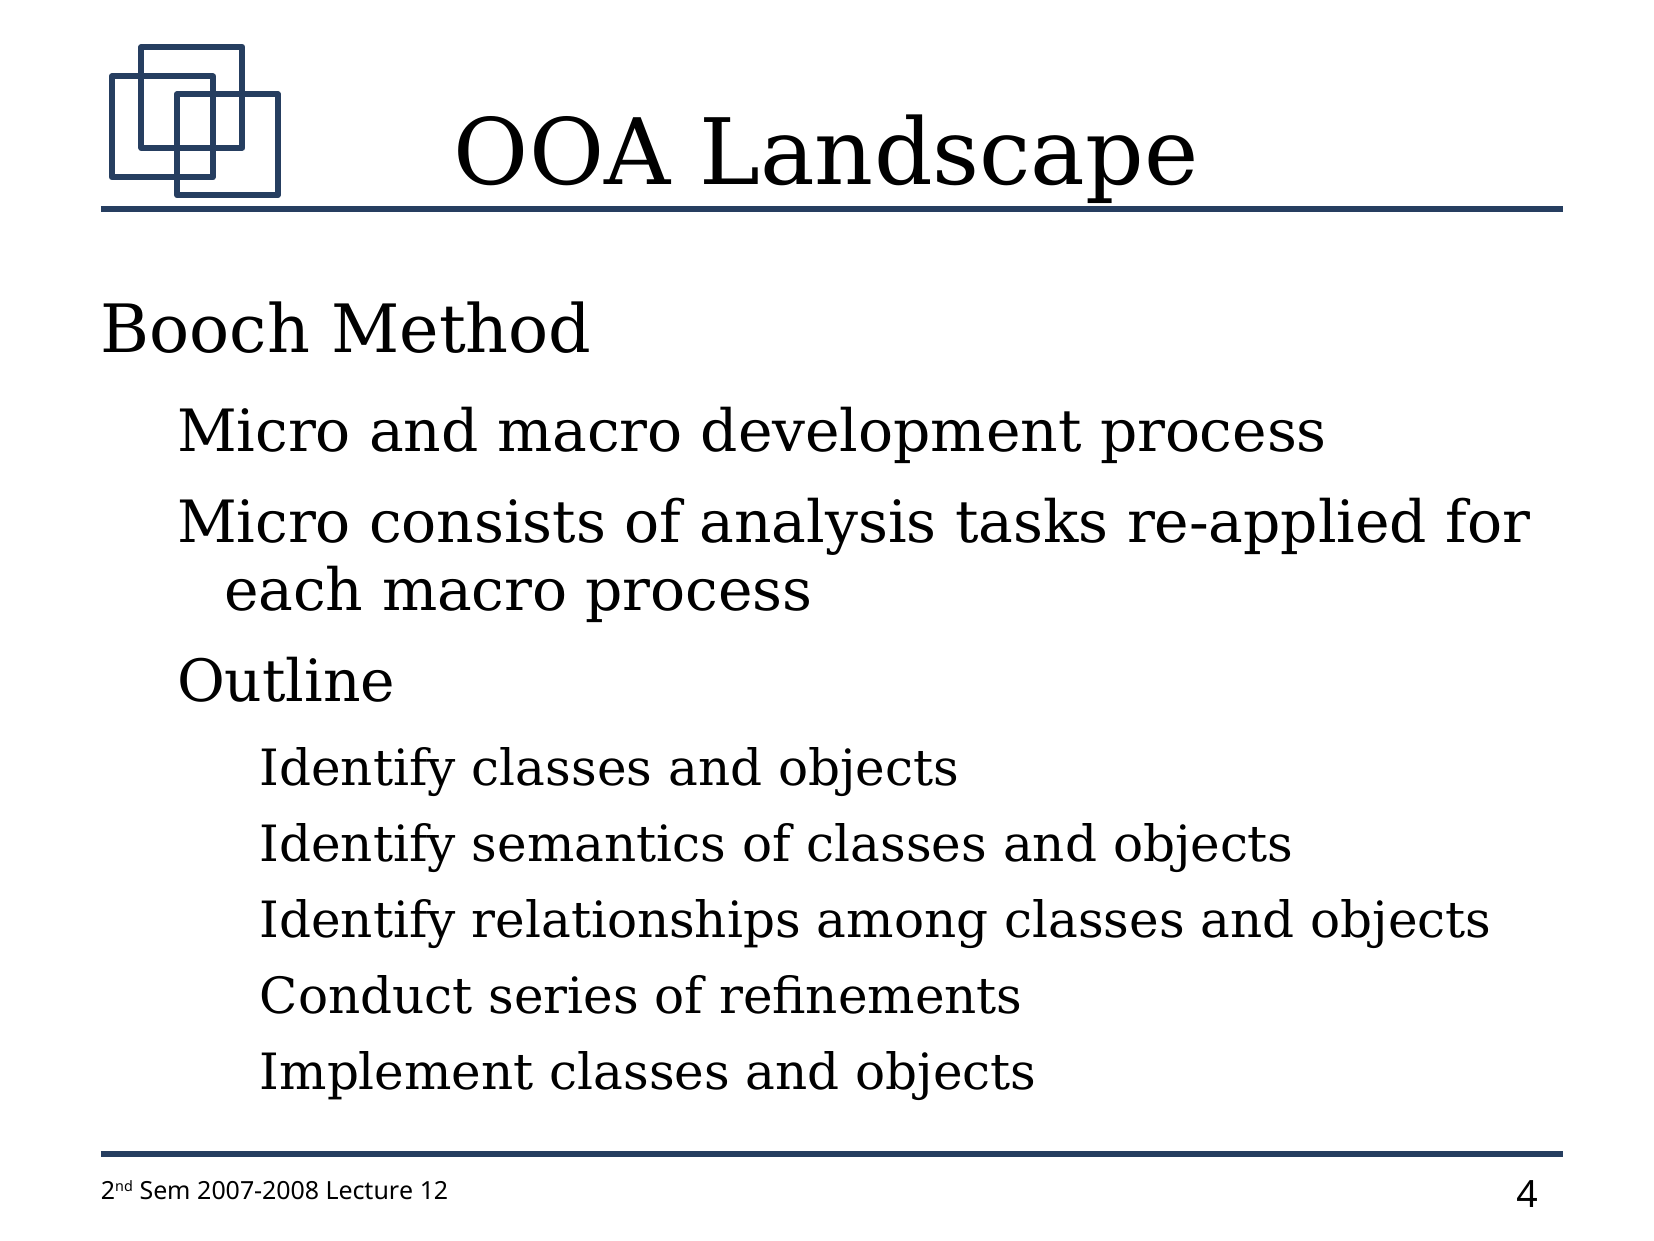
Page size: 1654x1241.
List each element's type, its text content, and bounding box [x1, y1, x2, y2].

title OOA Landscape [82, 49, 1571, 257]
list Booch Method Micro and macro development process Micro consists of analysis tasks re-applied for each macro process Outline Identify classes and objects Identify semantics of classes and objects Identify relationships among classes and objects Conduct series of refinements Implement classes and objects [82, 290, 1571, 1109]
